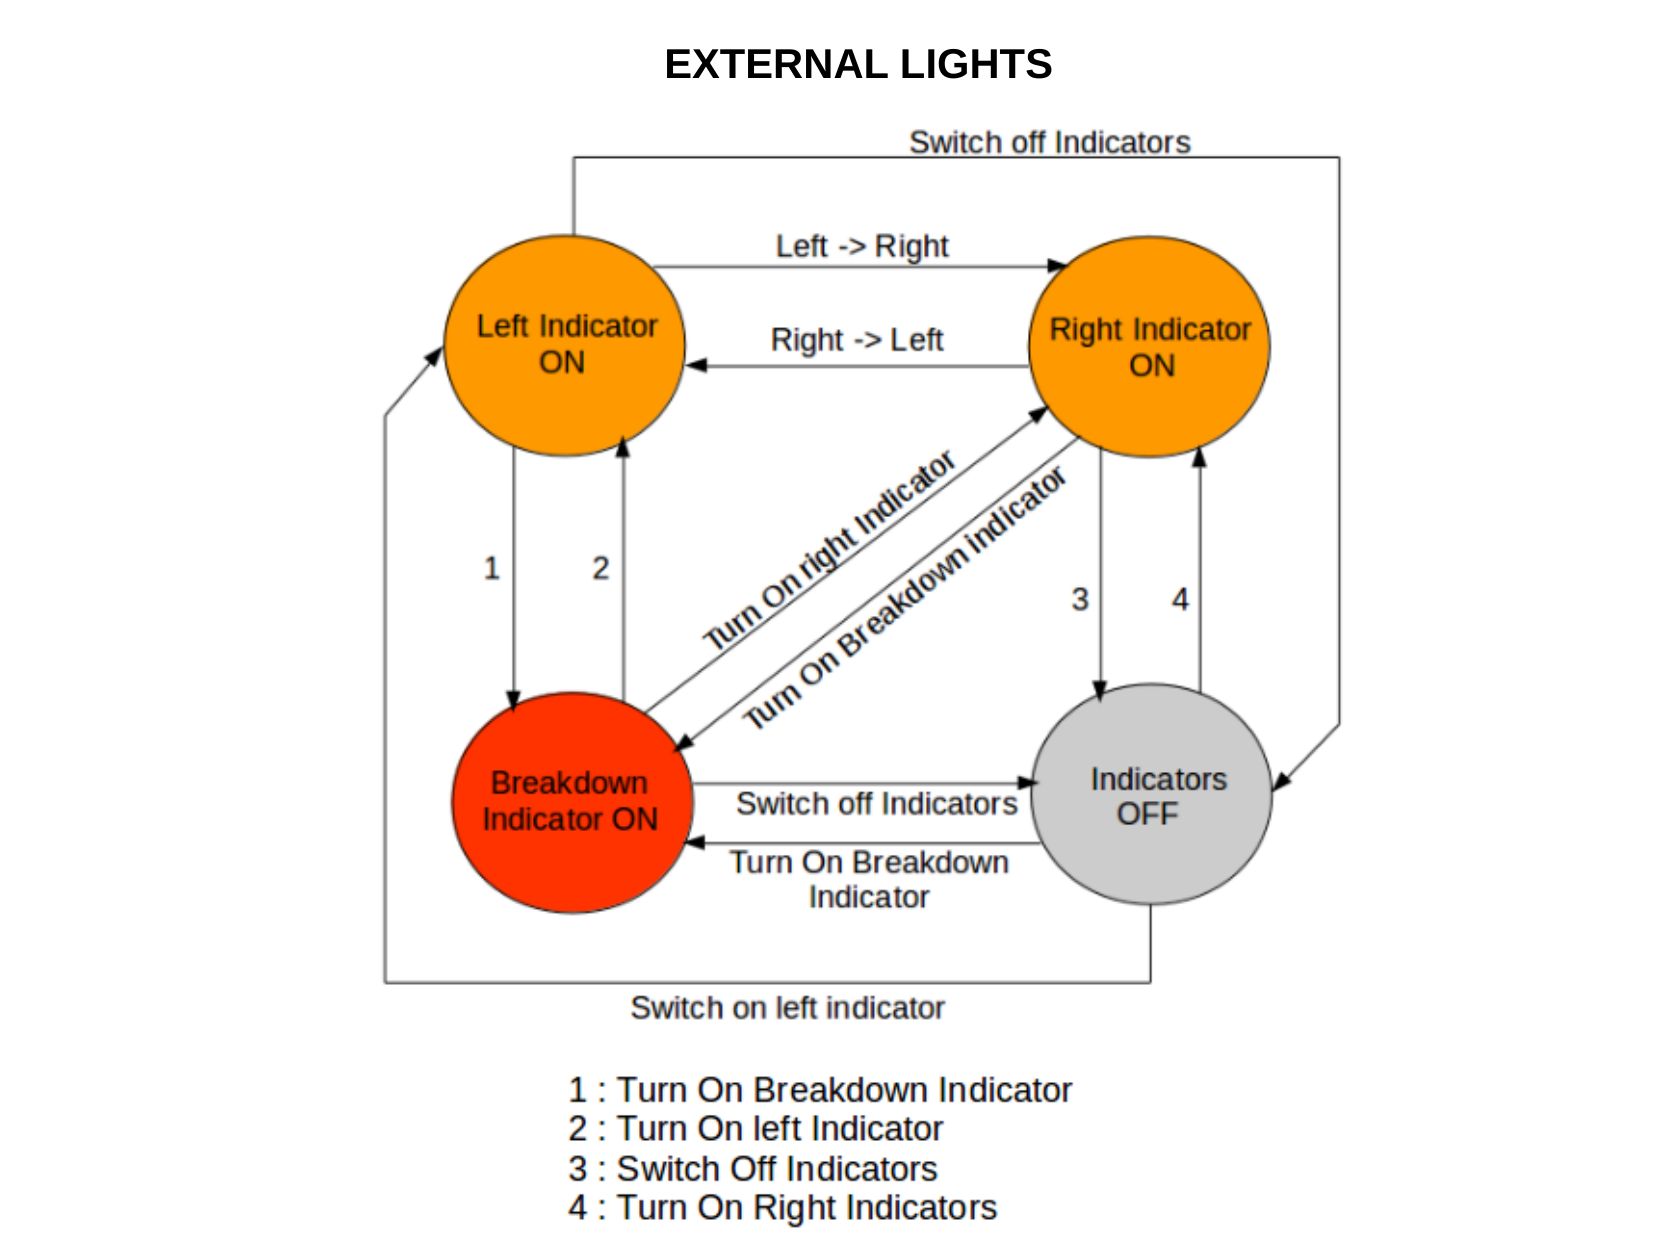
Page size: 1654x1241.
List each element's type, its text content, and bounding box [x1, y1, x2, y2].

text_box EXTERNAL LIGHTS [649, 33, 1087, 101]
picture [301, 101, 1441, 1241]
